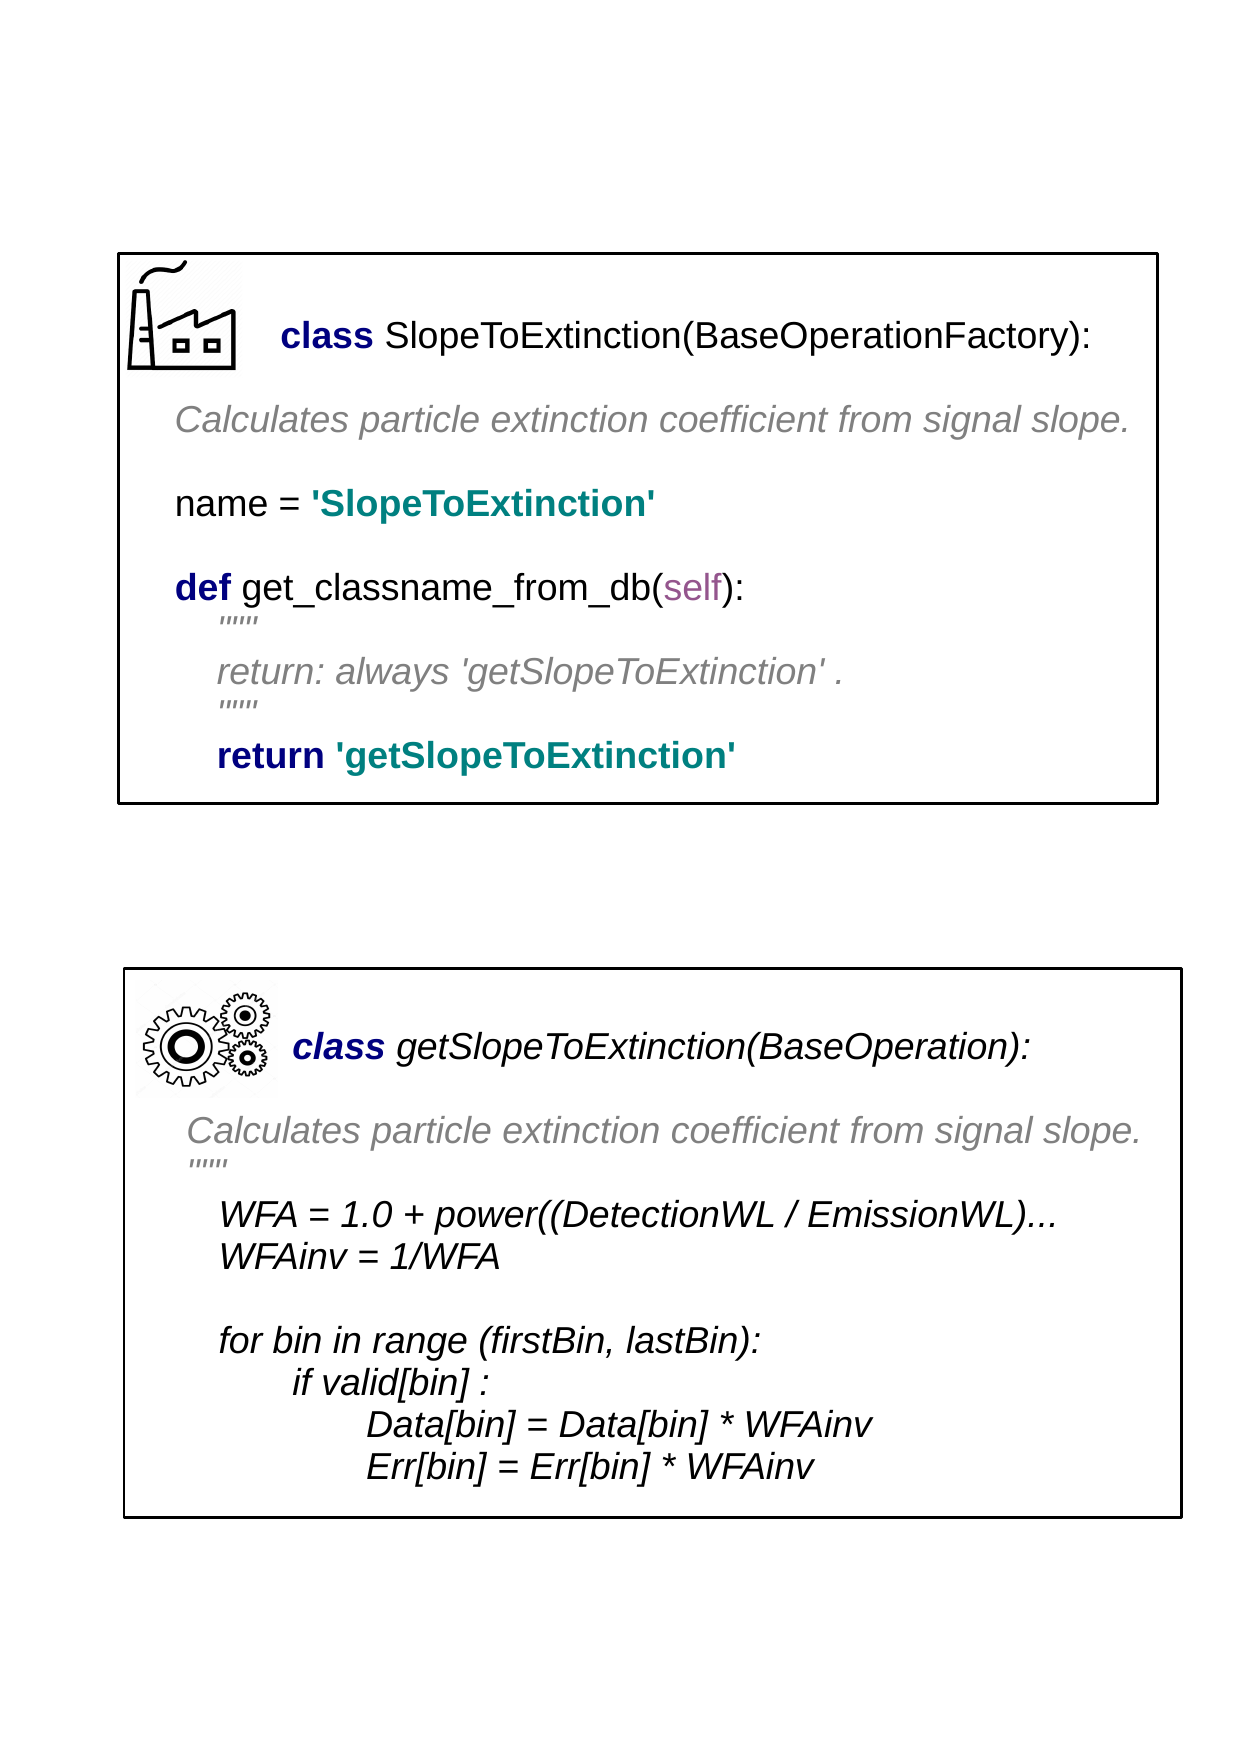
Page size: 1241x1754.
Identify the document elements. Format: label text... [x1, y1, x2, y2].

picture [135, 980, 278, 1018]
picture [124, 259, 243, 307]
text_box class SlopeToExtinction(BaseOperationFactory): Calculates particle extinction coefficient from signal slope. name = 'SlopeToExtinction' def get_classname_from_db(self): """ return: always 'getSlopeToExtinction' . """ return 'getSlopeToExtinction' [118, 307, 1158, 821]
text_box class getSlopeToExtinction(BaseOperation): Calculates particle extinction coefficient from signal slope. """ WFA = 1.0 + power((DetectionWL / EmissionWL)... WFAinv = 1/WFA for bin in range (firstBin, lastBin): if valid[bin] : Data[bin] = Data[bin] * WFAinv Err[bin] = Err[bin] * WFAinv [129, 1018, 1182, 1538]
